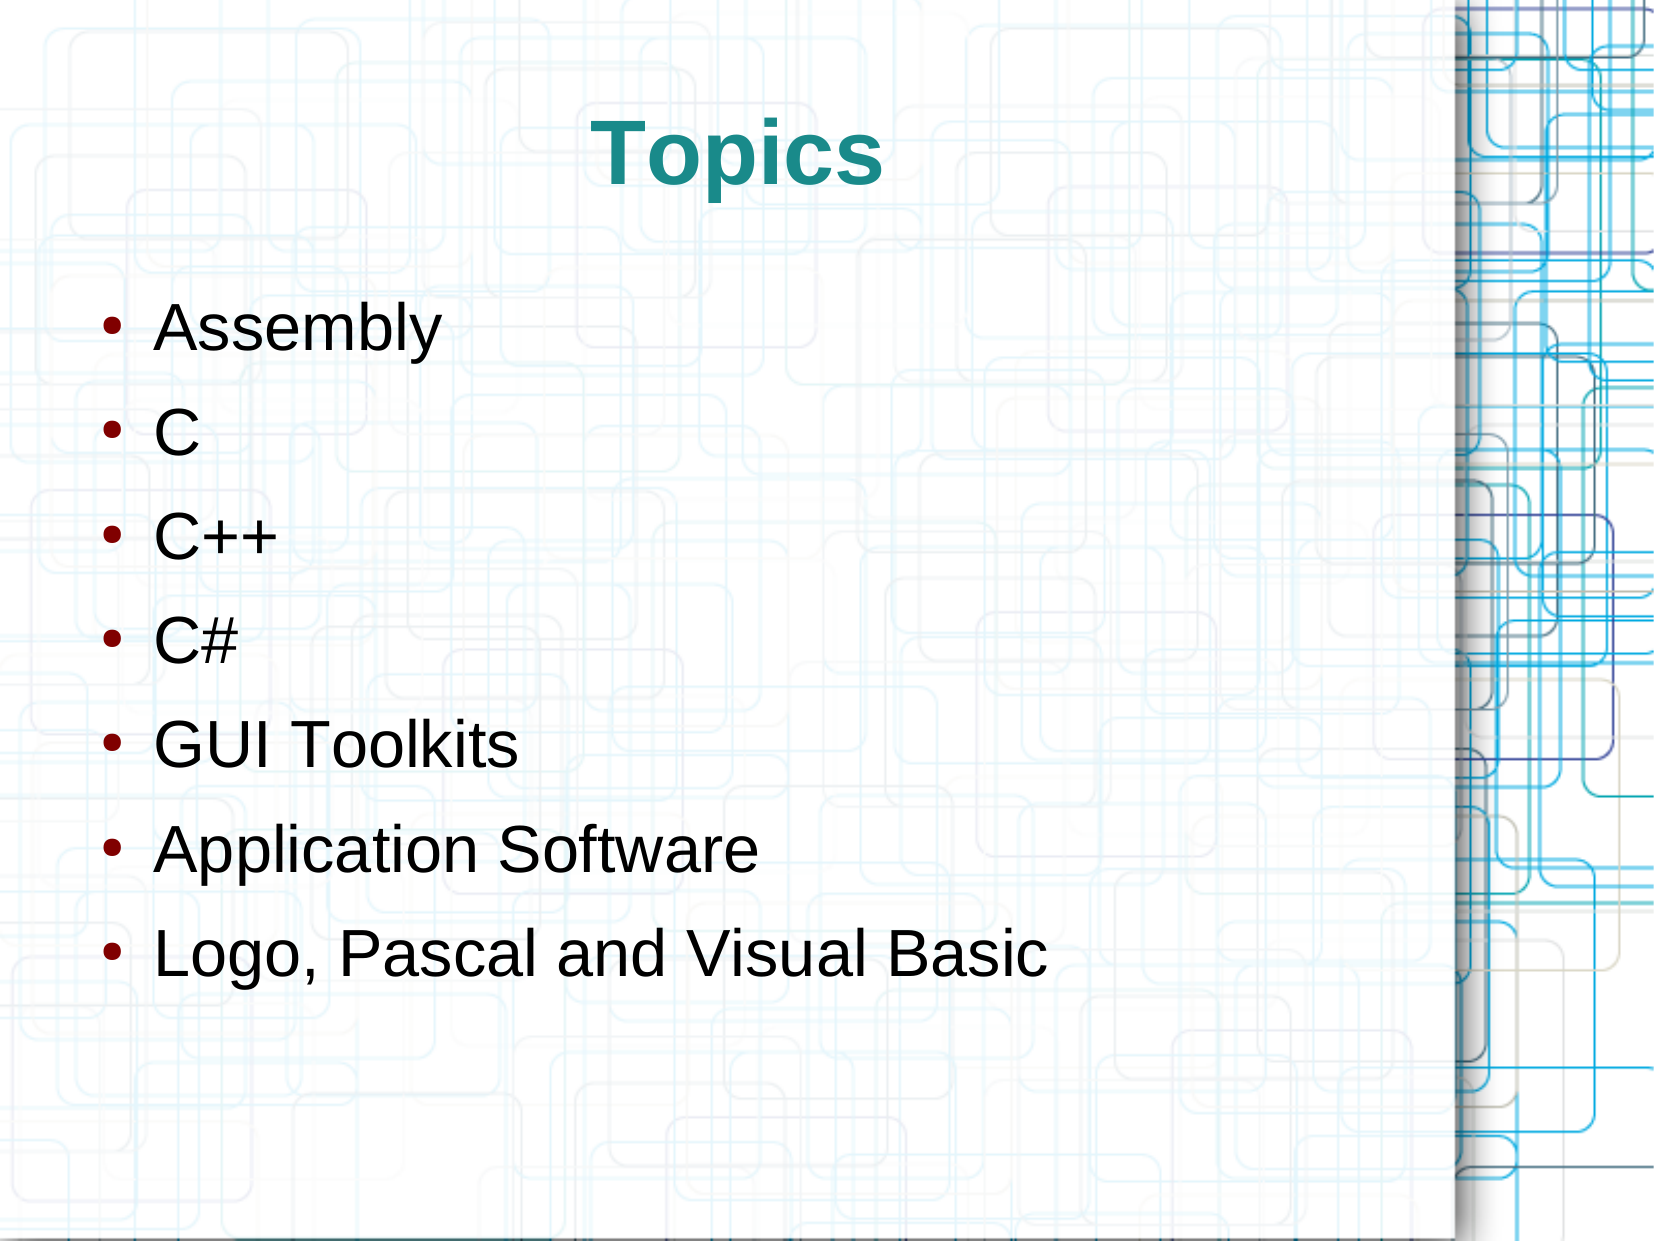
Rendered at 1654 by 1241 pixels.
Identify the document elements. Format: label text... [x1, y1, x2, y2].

picture [0, 0, 1654, 1241]
list Assembly C C++ C# GUI Toolkits Application Software Logo, Pascal and Visual Basic [82, 290, 1418, 1010]
title Topics [59, 49, 1418, 257]
